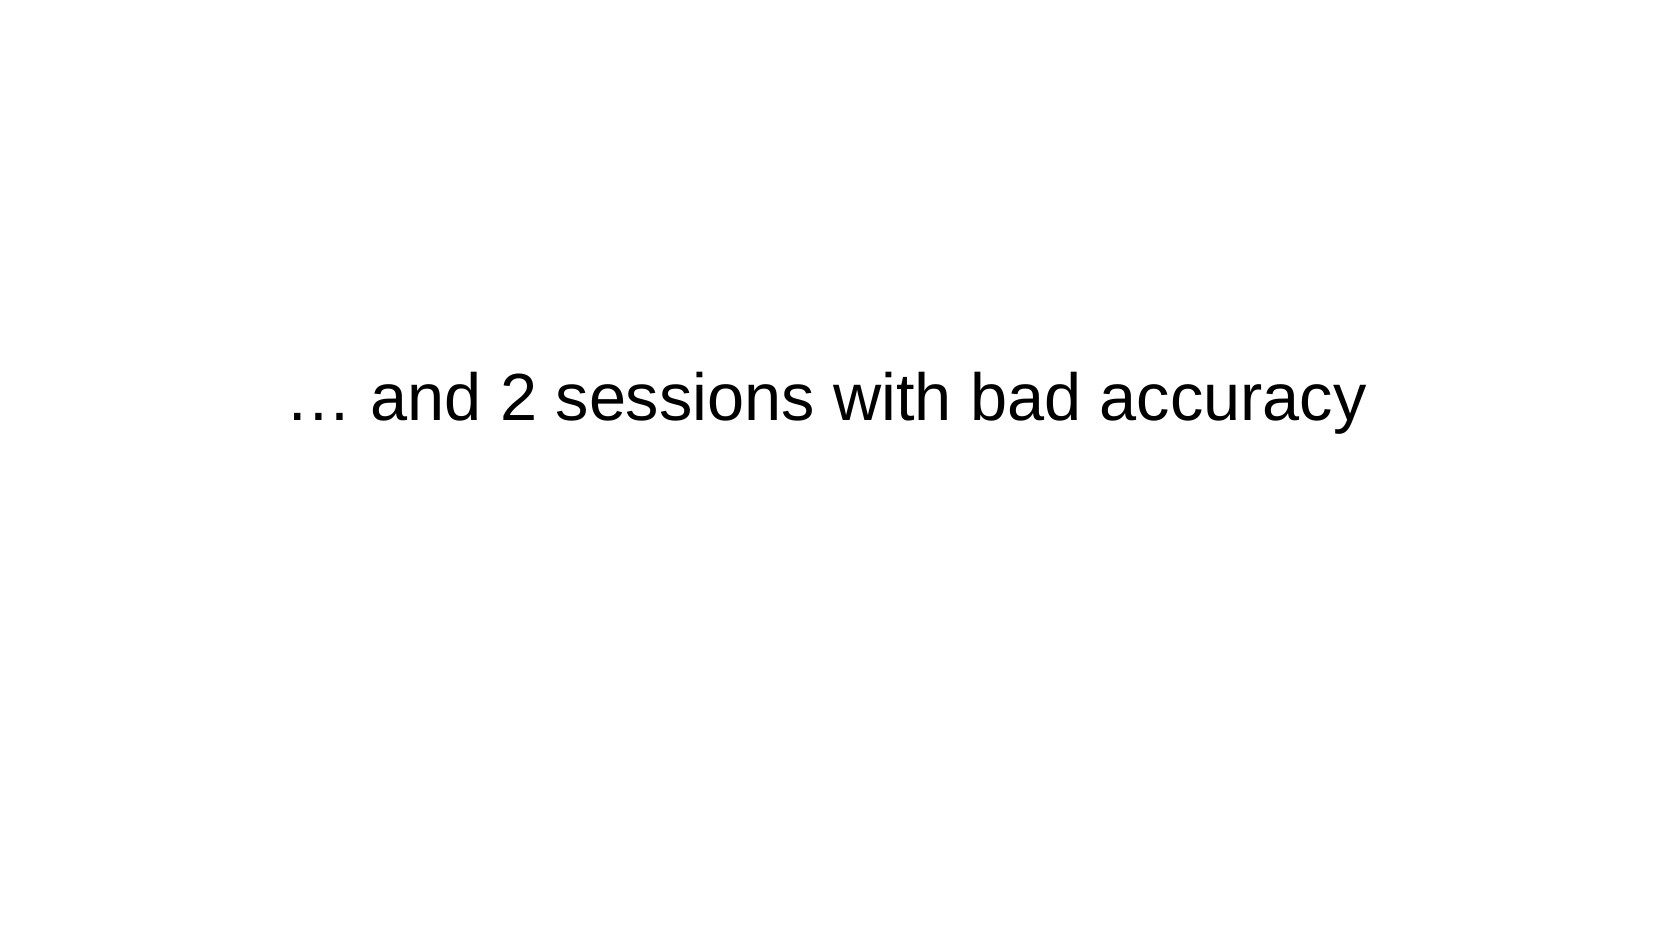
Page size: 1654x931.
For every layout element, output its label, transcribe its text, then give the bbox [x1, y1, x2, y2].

subtitle … and 2 sessions with bad accuracy [82, 37, 1571, 757]
